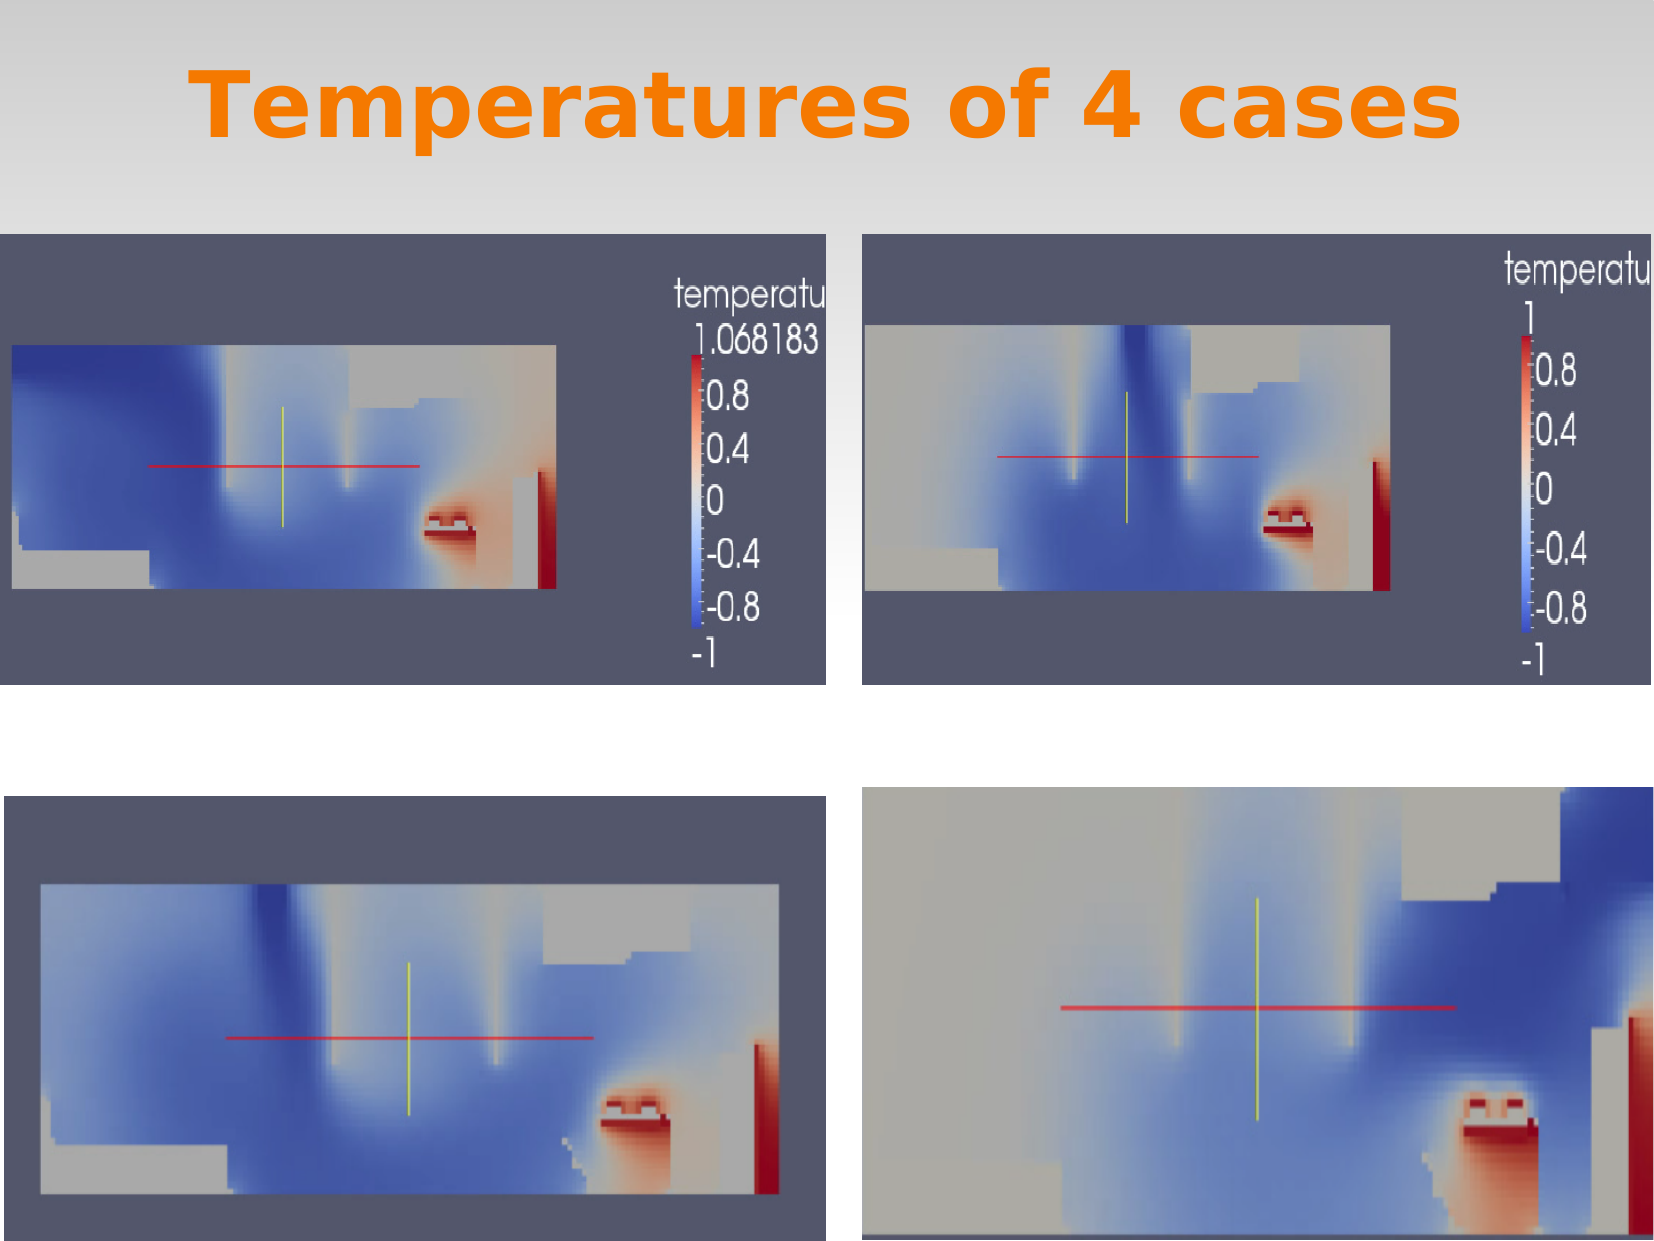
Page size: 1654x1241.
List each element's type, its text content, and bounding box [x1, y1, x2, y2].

picture [862, 234, 1651, 685]
picture [862, 787, 1654, 1240]
picture [4, 796, 826, 1241]
picture [0, 234, 826, 685]
title Temperatures of 4 cases [82, 2, 1571, 210]
